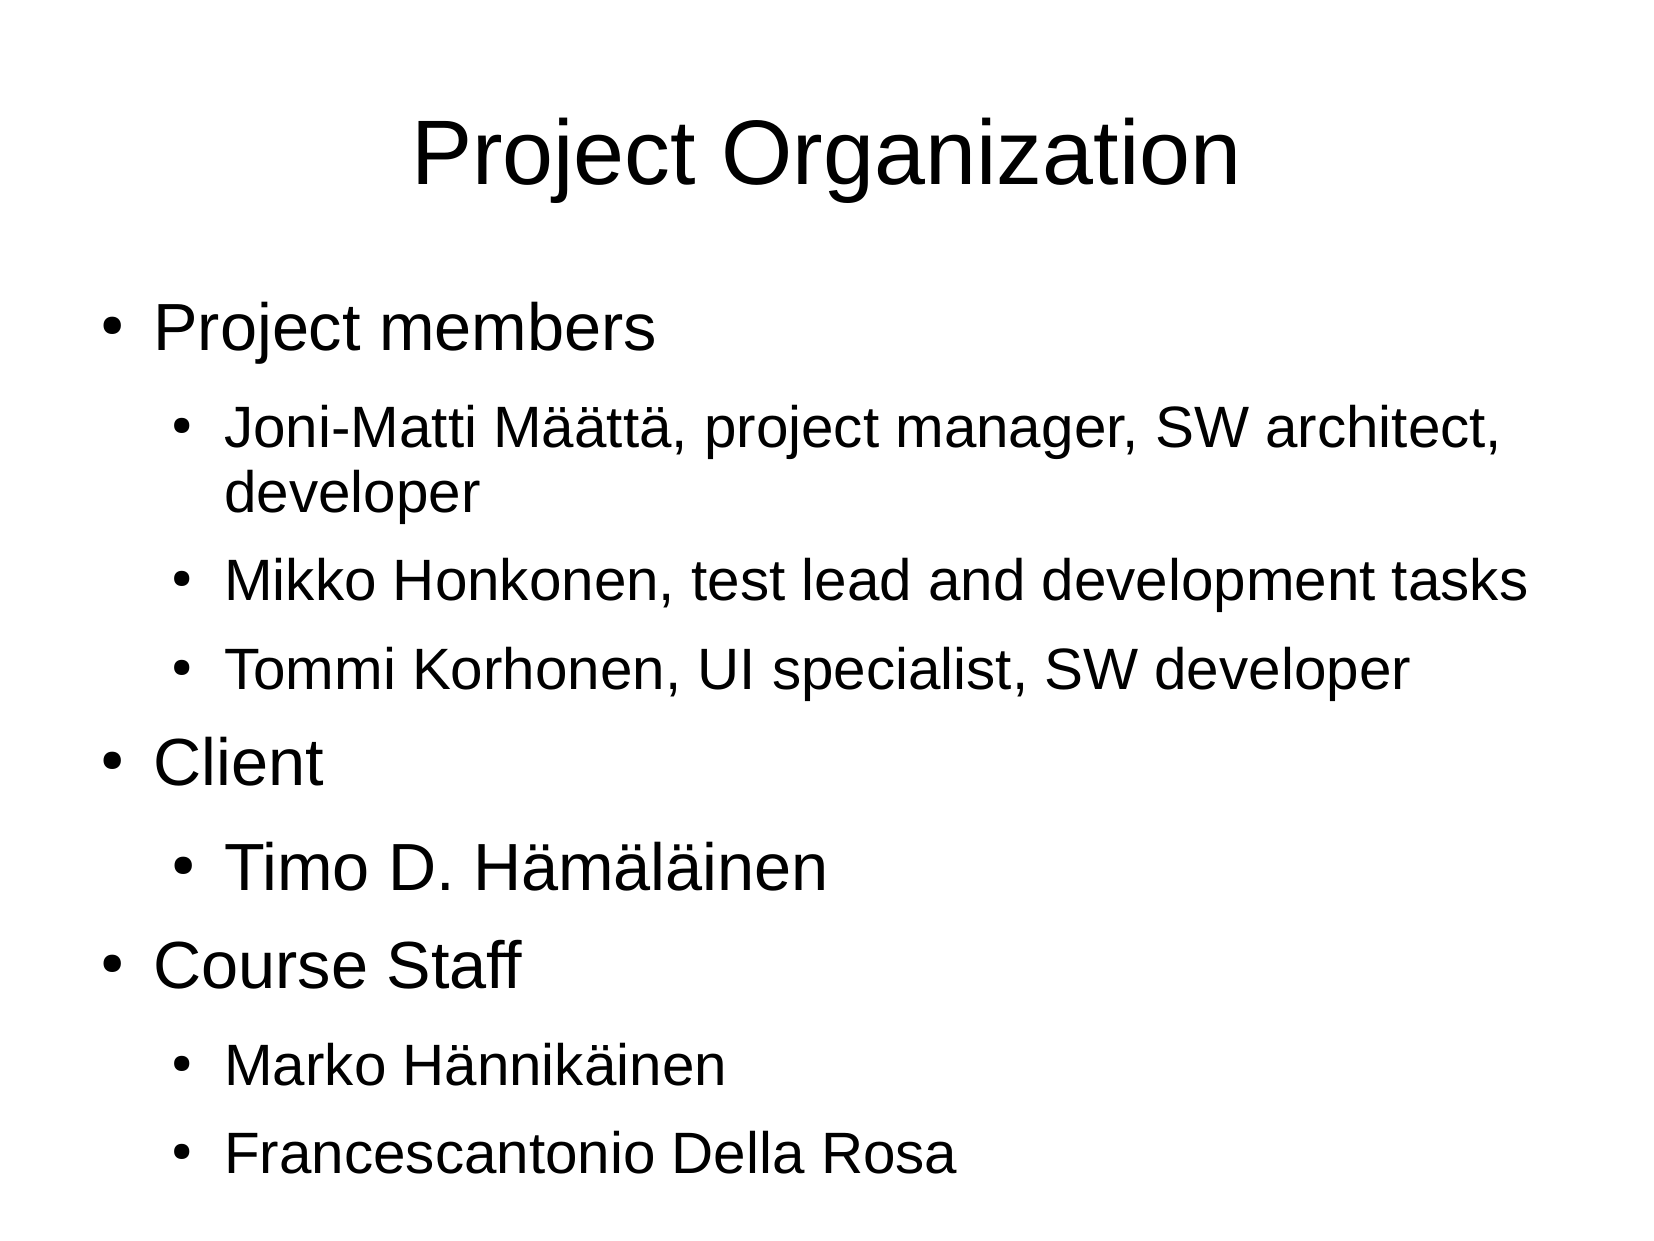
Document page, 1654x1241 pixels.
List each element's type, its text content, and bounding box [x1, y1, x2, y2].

list Project members Joni-Matti Määttä, project manager, SW architect, developer Mikko Honkonen, test lead and development tasks Tommi Korhonen, UI specialist, SW developer Client Timo D. Hämäläinen Course Staff Marko Hännikäinen Francescantonio Della Rosa [82, 290, 1571, 1185]
title Project Organization [82, 49, 1571, 257]
